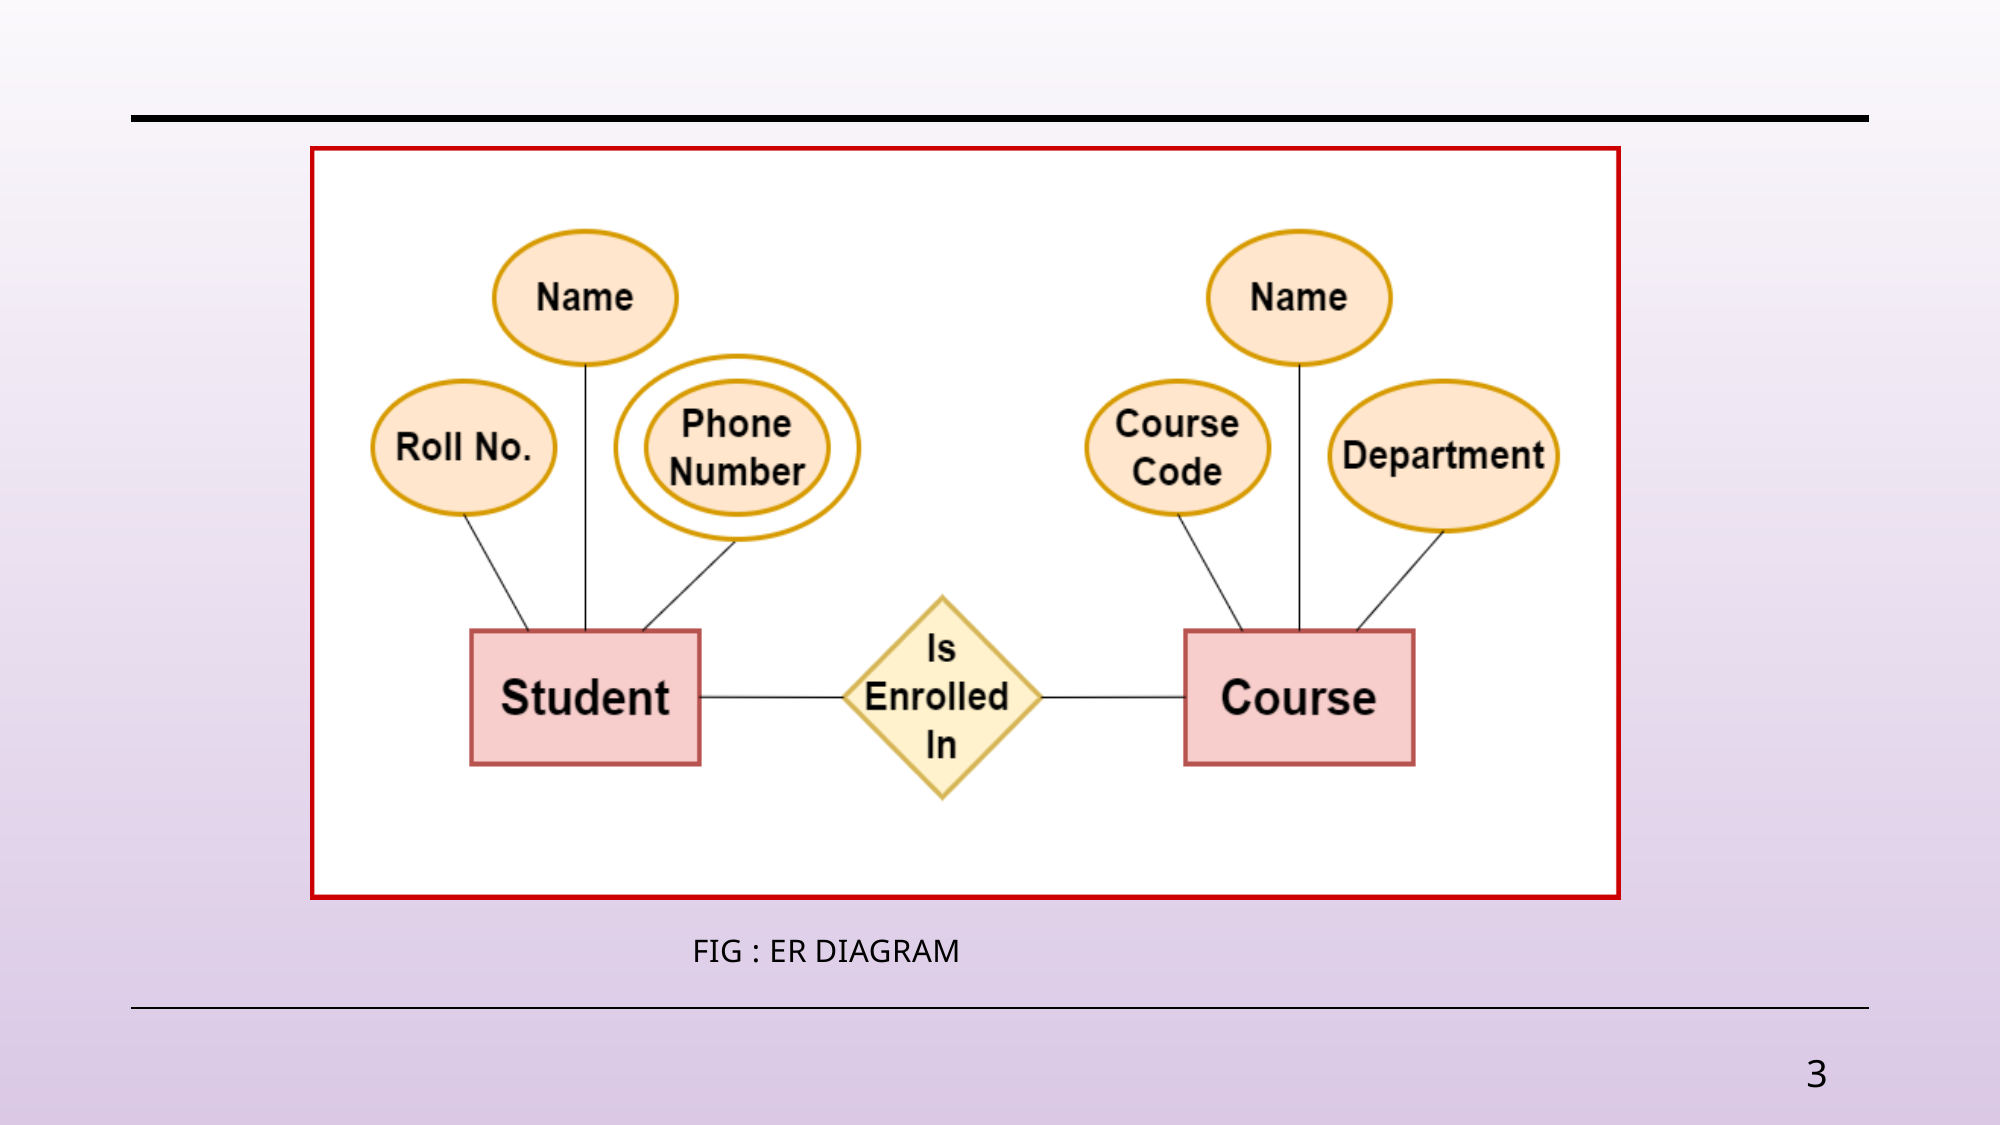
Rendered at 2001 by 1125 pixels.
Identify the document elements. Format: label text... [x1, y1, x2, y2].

text_box [1791, 1042, 1902, 1103]
picture [310, 146, 1621, 900]
title Fig : ER Diagram [677, 922, 1849, 980]
